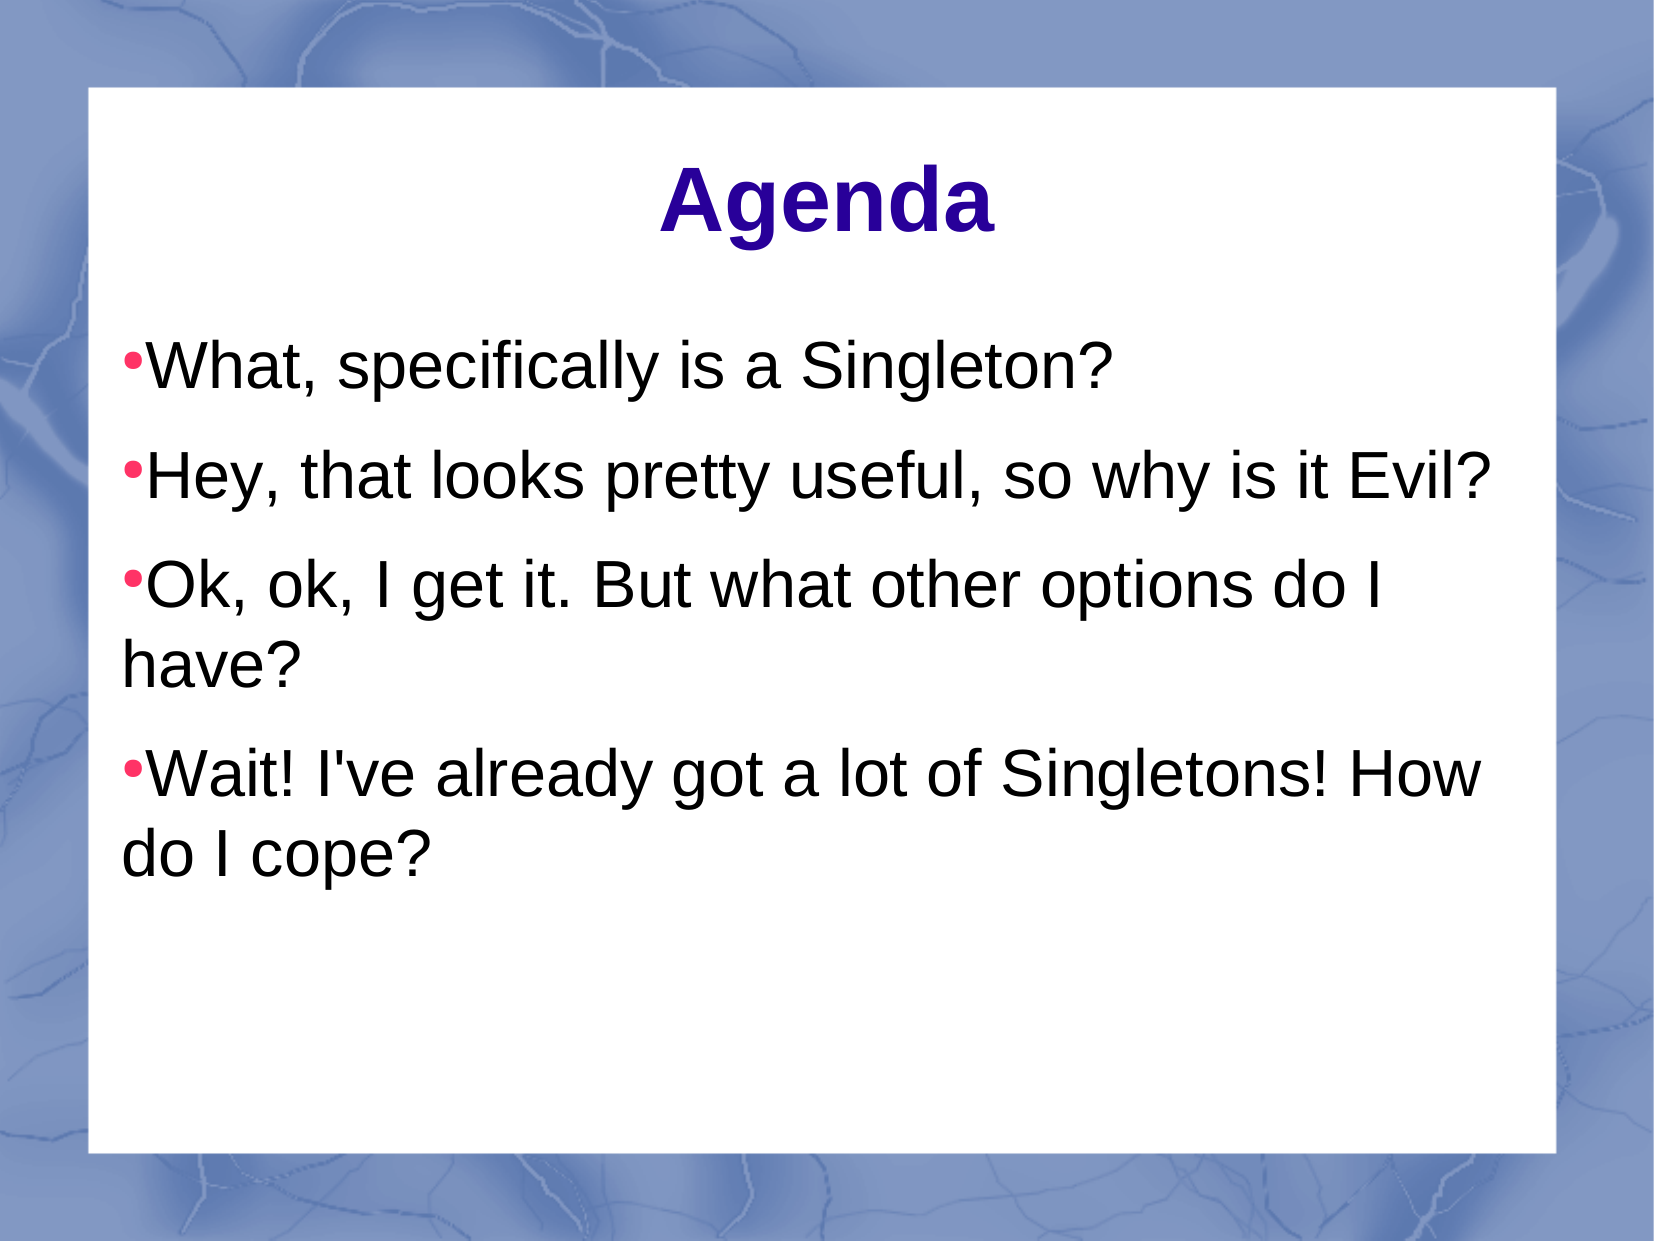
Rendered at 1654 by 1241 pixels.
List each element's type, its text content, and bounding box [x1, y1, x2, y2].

list What, specifically is a Singleton? Hey, that looks pretty useful, so why is it Evil? Ok, ok, I get it. But what other options do I have? Wait! I've already got a lot of Singletons! How do I cope? [121, 322, 1561, 1118]
title Agenda [118, 139, 1536, 250]
picture [0, 0, 1654, 1241]
